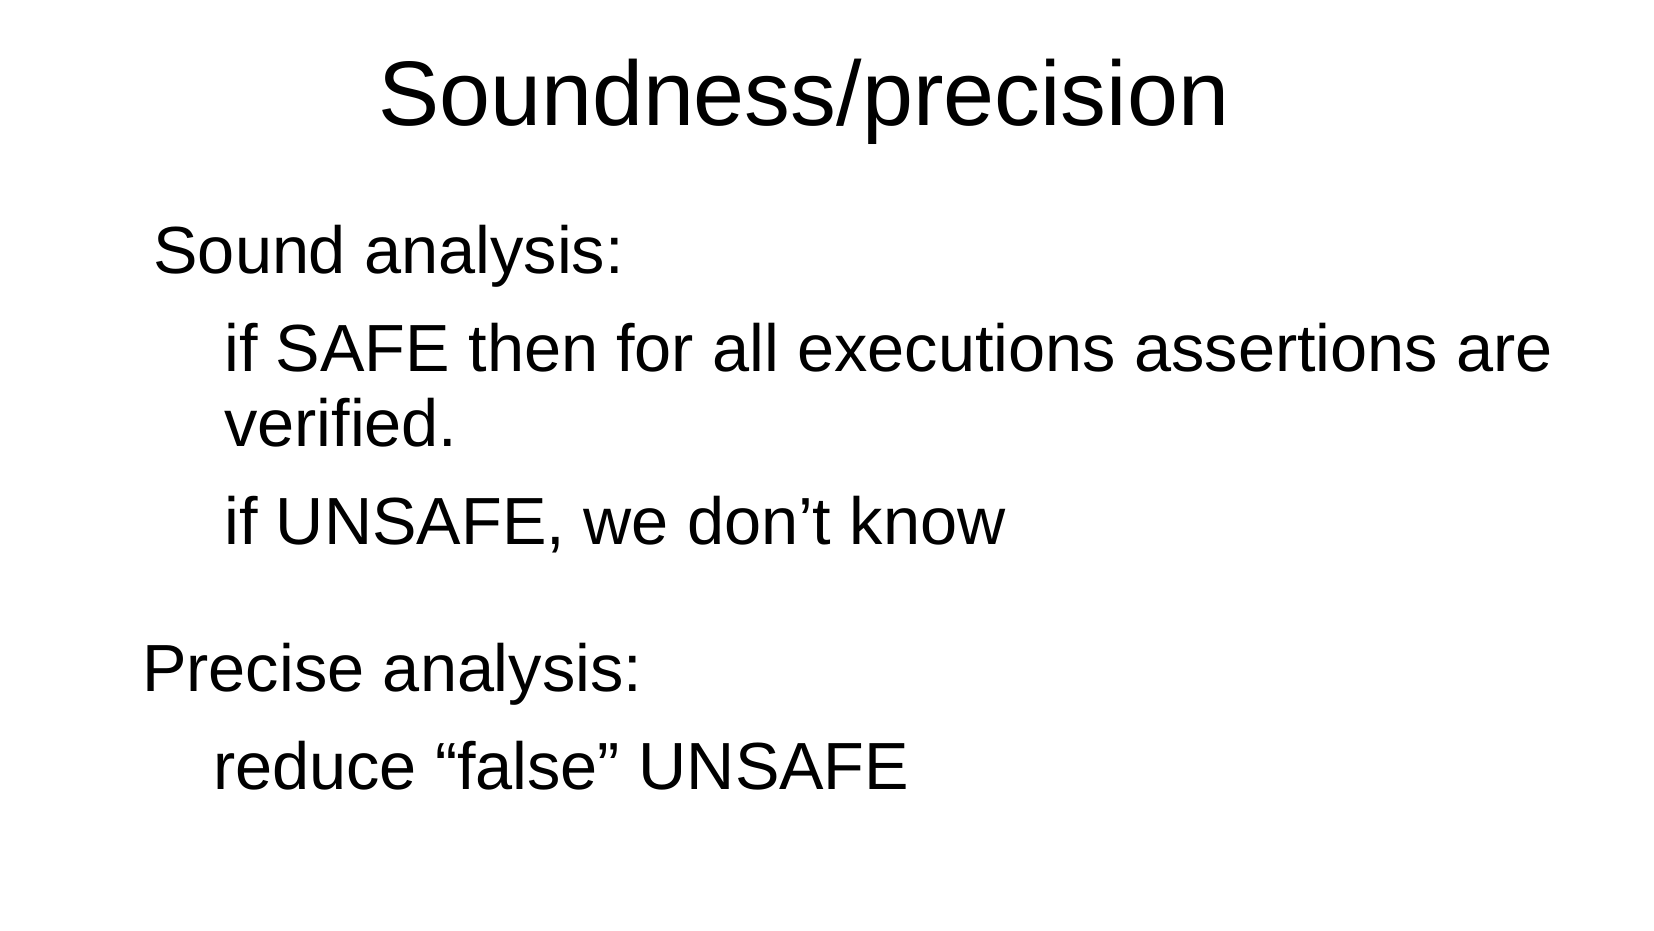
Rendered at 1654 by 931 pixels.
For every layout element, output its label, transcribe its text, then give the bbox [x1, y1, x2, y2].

list Precise analysis: reduce “false” UNSAFE [71, 631, 1560, 931]
list Sound analysis: if SAFE then for all executions assertions are verified. if UNSAFE, we don’t know [82, 212, 1571, 753]
title Soundness/precision [82, 12, 1526, 177]
